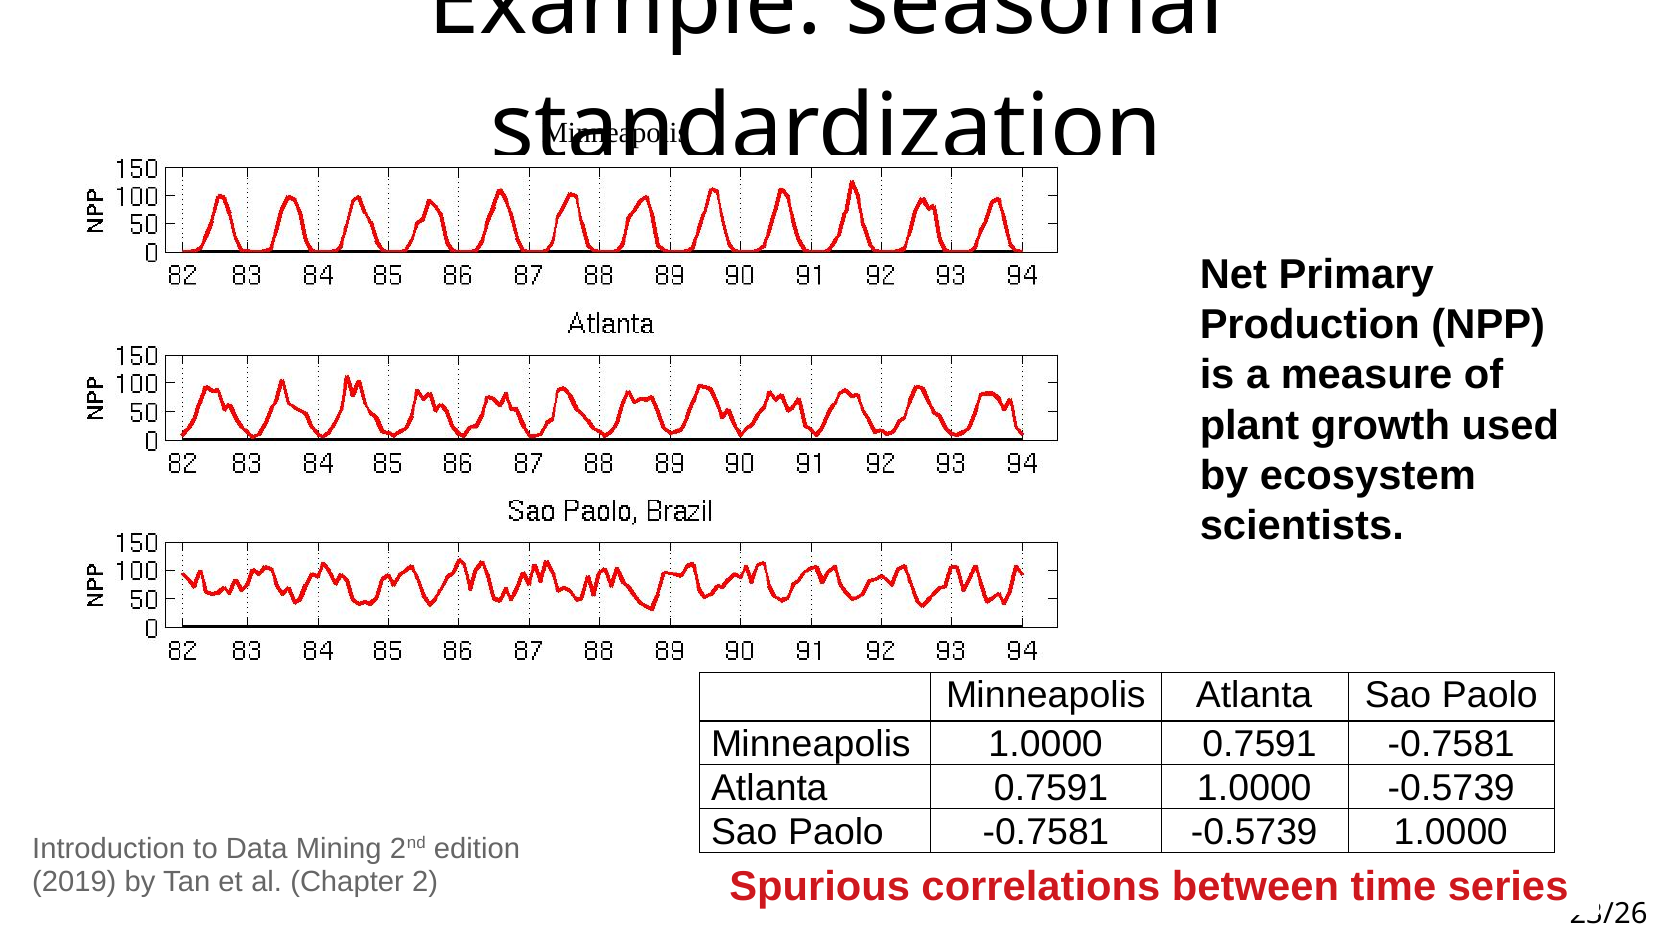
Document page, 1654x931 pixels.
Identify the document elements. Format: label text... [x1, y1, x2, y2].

text_box Introduction to Data Mining 2nd edition (2019) by Tan et al. (Chapter 2) [17, 825, 556, 916]
text_box Minneapolis [527, 105, 762, 156]
title Example: seasonal standardization [82, 1, 1571, 121]
picture [15, 155, 1621, 883]
text_box Spurious correlations between time series [699, 883, 1600, 915]
text_box Net Primary Production (NPP) is a measure of plant growth used by ecosystem scientists. [1185, 239, 1585, 555]
